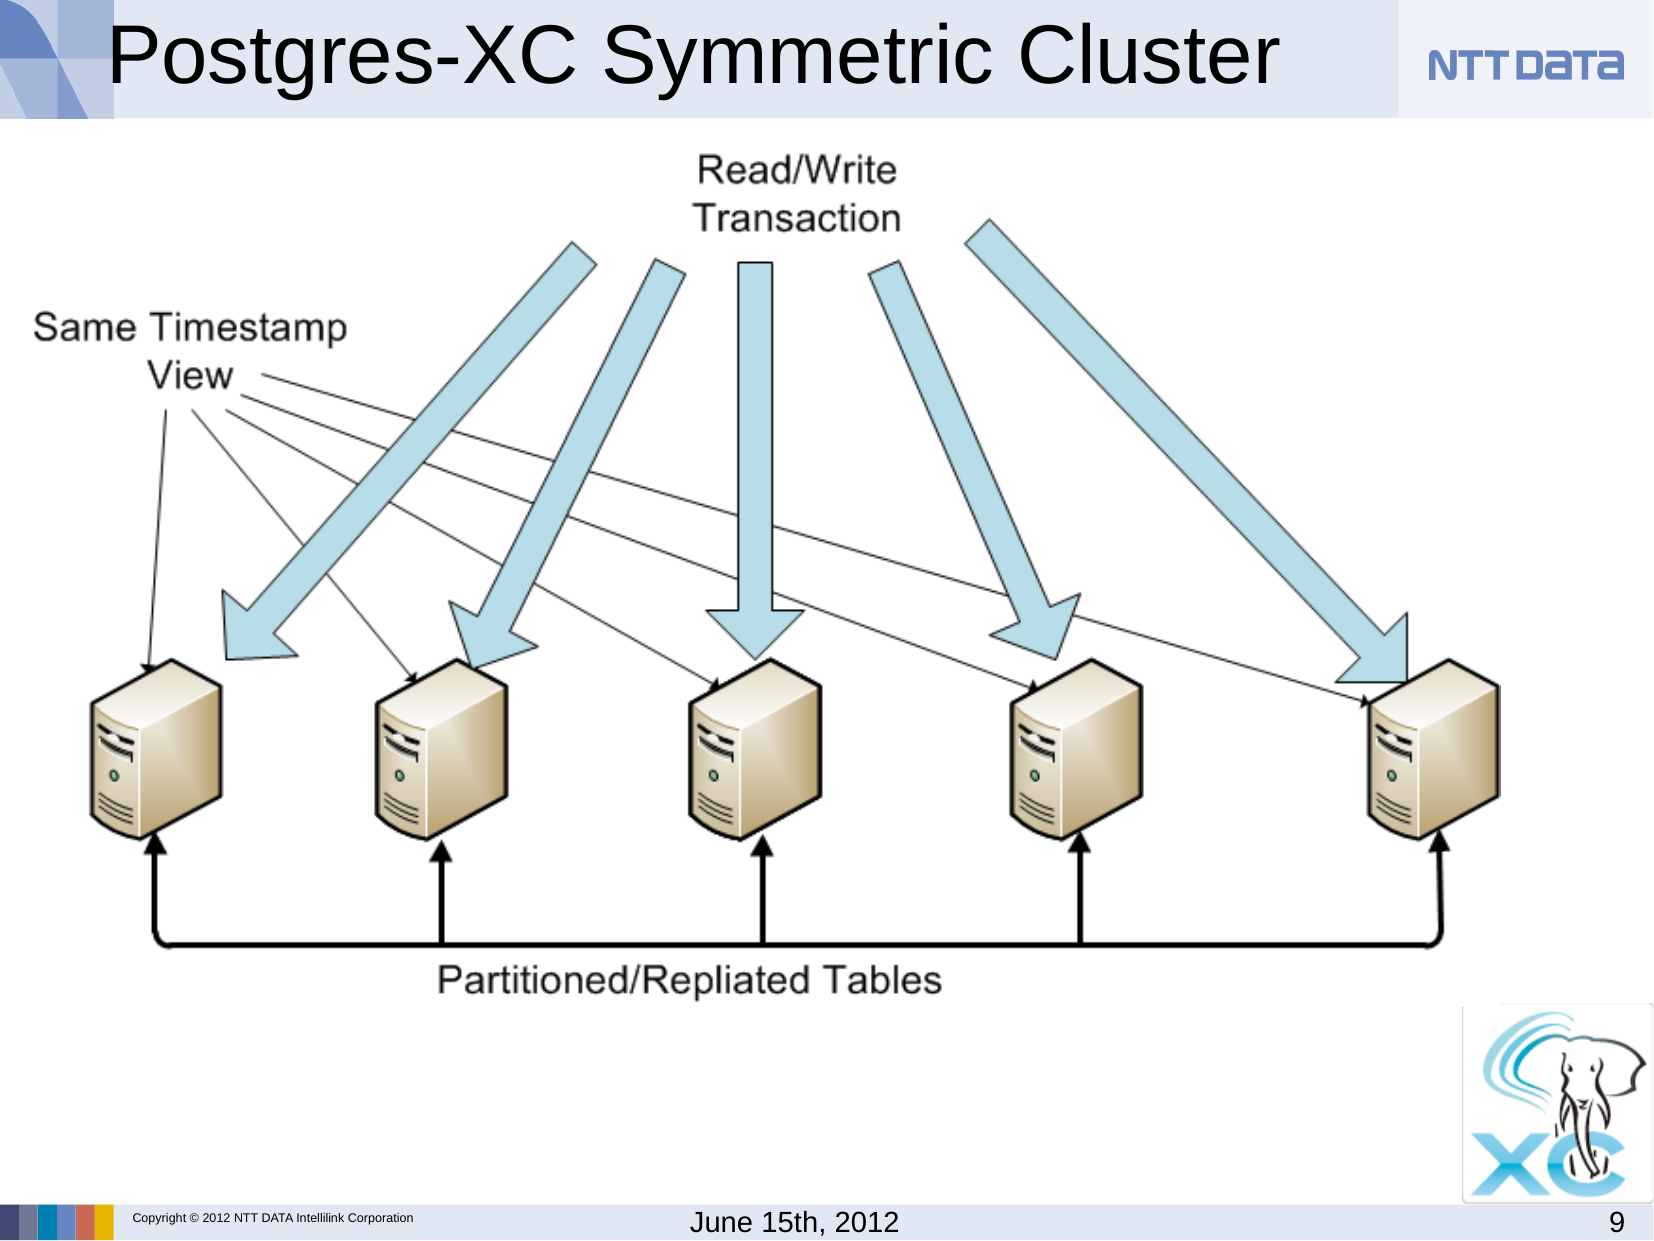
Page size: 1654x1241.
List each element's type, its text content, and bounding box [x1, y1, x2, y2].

picture [0, 0, 114, 119]
picture [33, 141, 1654, 1204]
picture [1429, 50, 1624, 80]
title Postgres-XC Symmetric Cluster [106, 7, 1399, 101]
